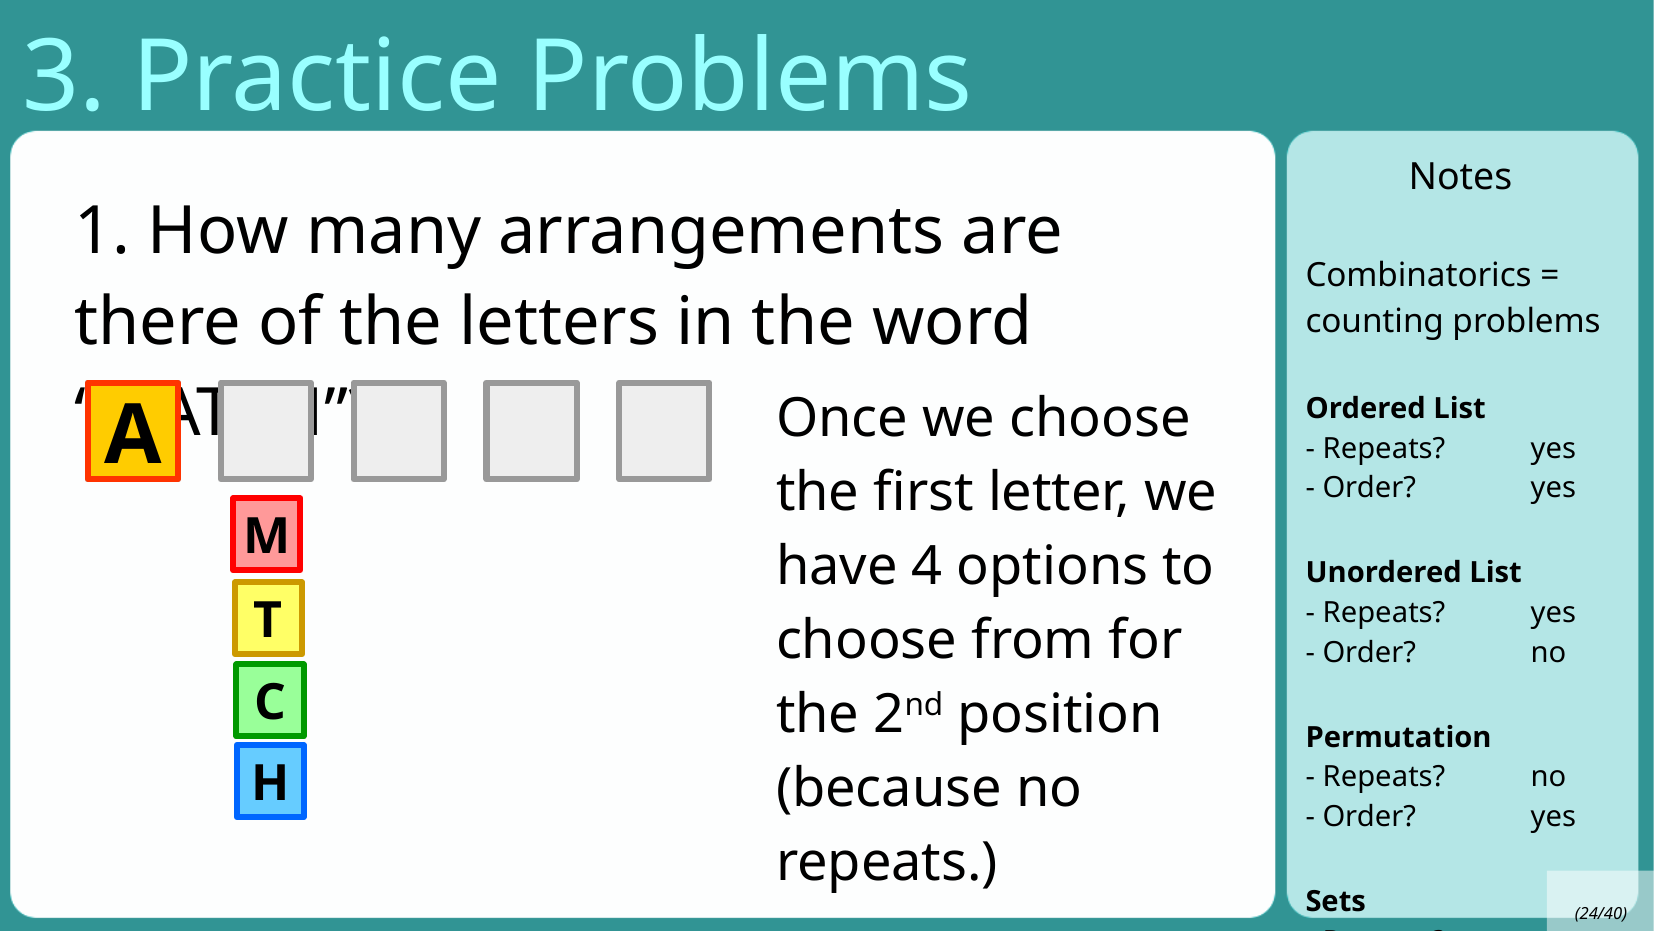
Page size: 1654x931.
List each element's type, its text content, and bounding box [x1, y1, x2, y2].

text_box 1. How many arrangements are there of the letters in the word “MATCH”? [74, 182, 1244, 371]
text_box [220, 382, 311, 480]
text_box [486, 382, 577, 480]
text_box [619, 382, 710, 480]
text_box A [87, 382, 178, 480]
picture [0, 0, 1654, 931]
text_box H [236, 745, 304, 818]
text_box Notes Combinatorics = counting problems Ordered List - Repeats? yes - Order? yes Unordered List - Repeats? yes - Order? no Permutation - Repeats? no - Order? yes Sets - Repeats? no - Order? no [1290, 141, 1631, 858]
text_box [353, 382, 444, 480]
text_box (<number>/40) [1546, 877, 1654, 931]
title 3. Practice Problems [22, 13, 1511, 130]
text_box Once we choose the first letter, we have 4 options to choose from for the 2nd position (because no repeats.) [776, 378, 1249, 857]
text_box M [233, 498, 301, 571]
text_box C [236, 664, 304, 737]
text_box T [234, 582, 303, 655]
